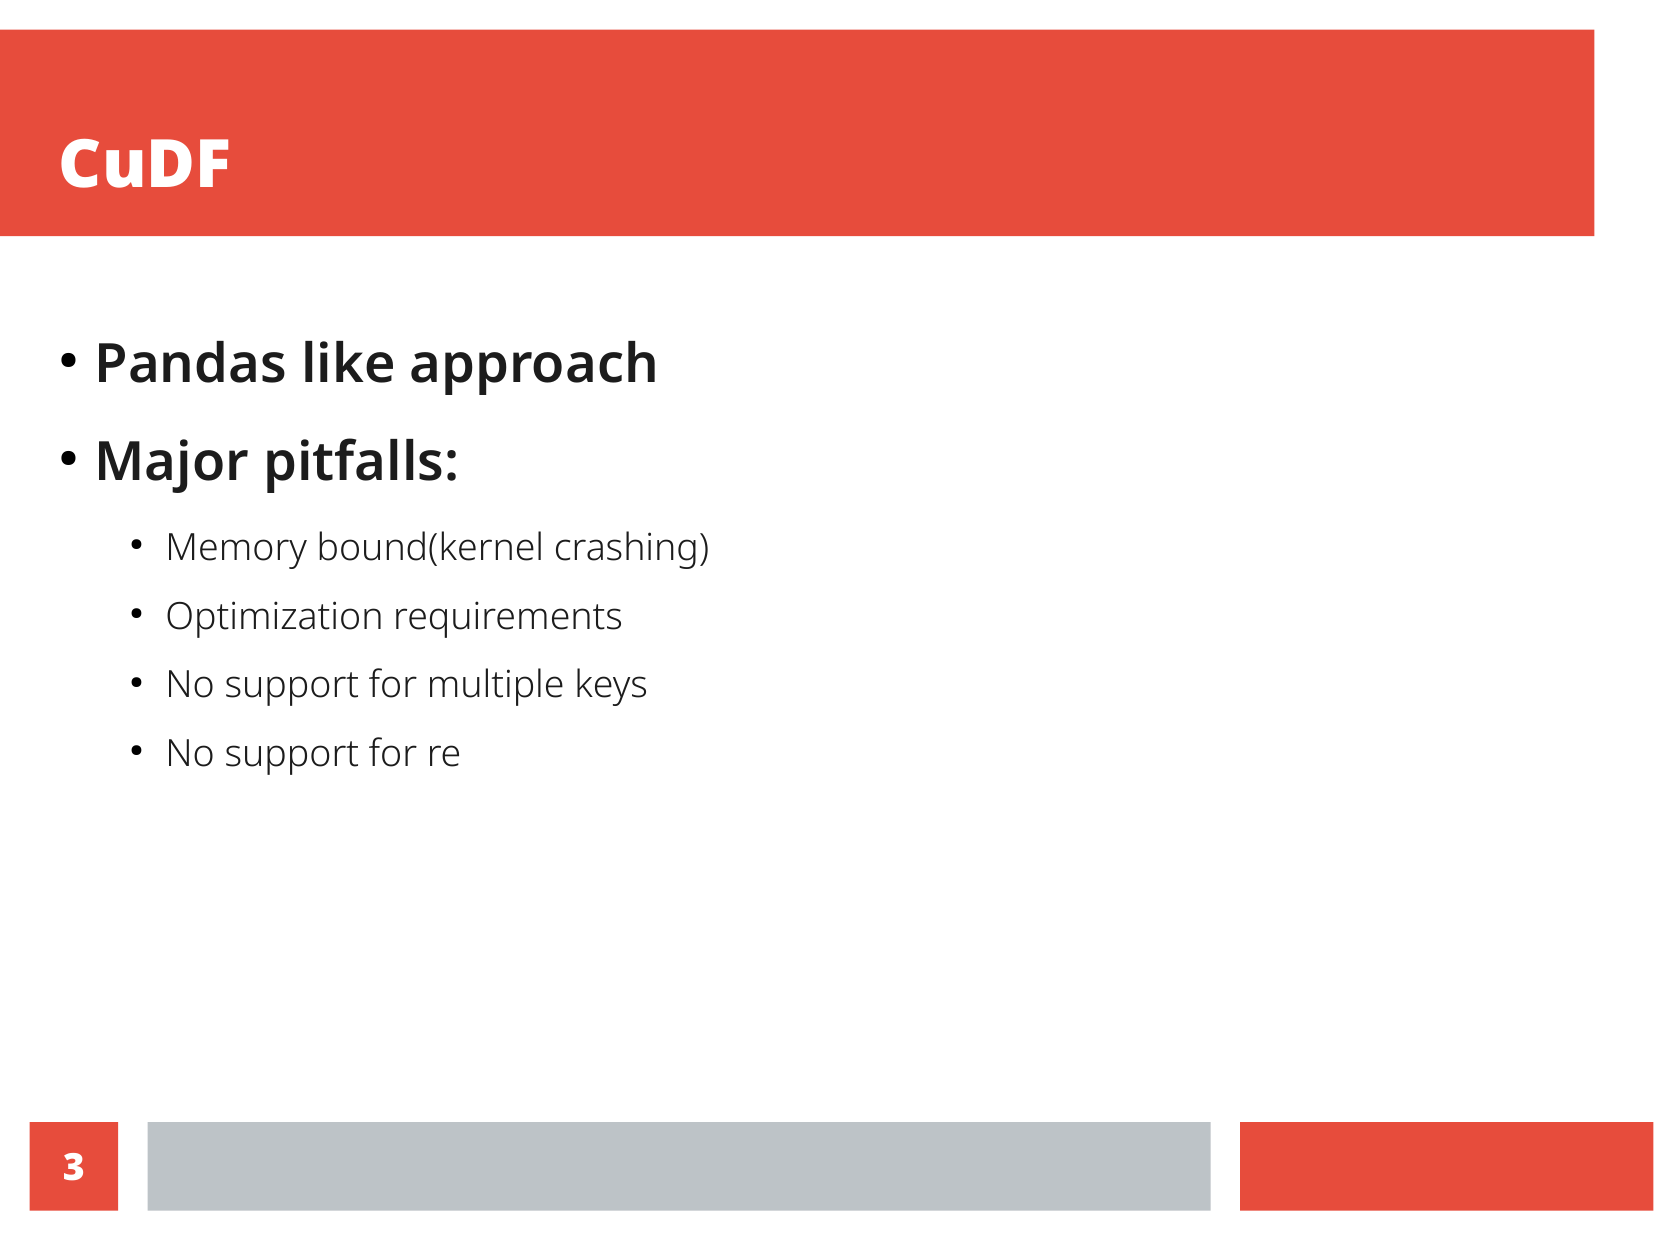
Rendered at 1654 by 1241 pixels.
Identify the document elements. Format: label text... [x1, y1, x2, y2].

title CuDF [59, 59, 1595, 207]
list Pandas like approach Major pitfalls: Memory bound(kernel crashing) Optimization requirements No support for multiple keys No support for re [59, 324, 1565, 1093]
